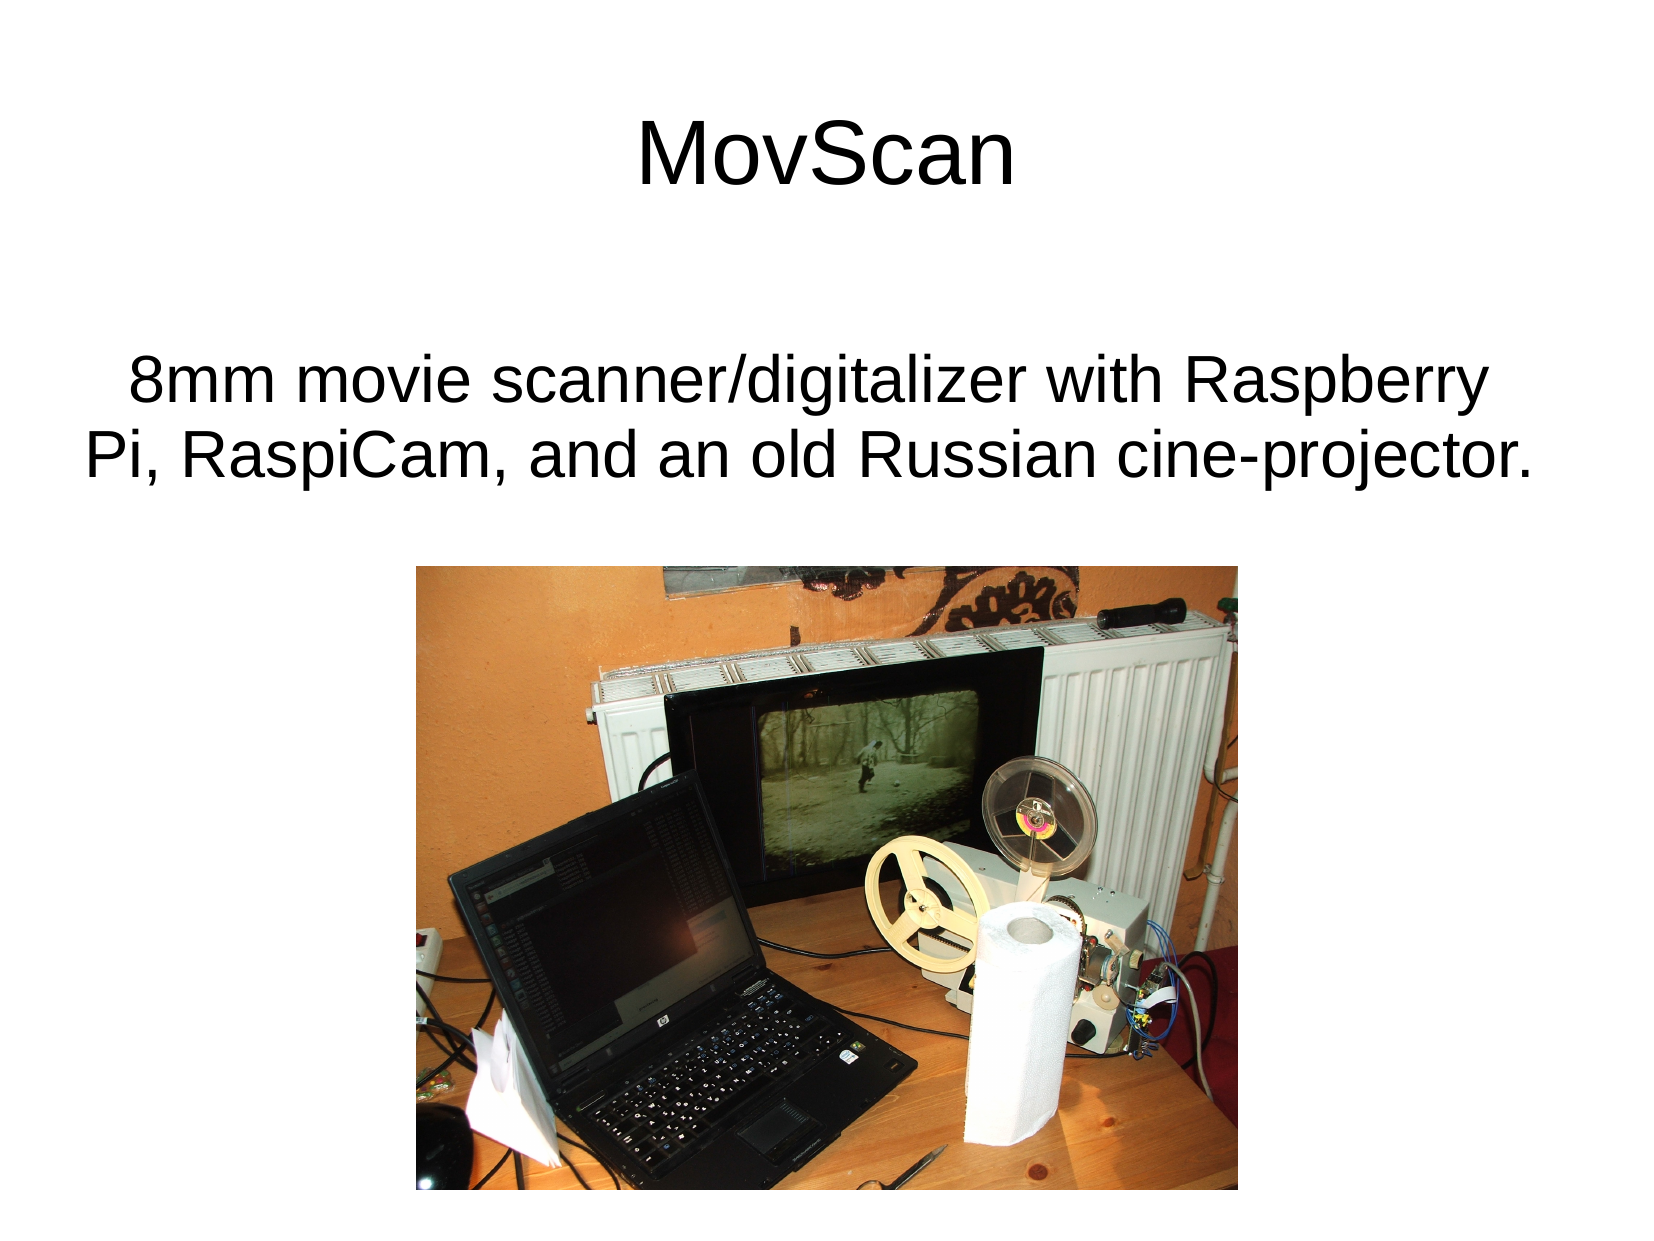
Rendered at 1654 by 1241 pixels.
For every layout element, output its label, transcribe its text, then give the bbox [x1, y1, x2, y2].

title MovScan [82, 49, 1571, 257]
picture [416, 566, 1238, 1190]
subtitle 8mm movie scanner/digitalizer with Raspberry Pi, RaspiCam, and an old Russian cine-projector. [82, 290, 1538, 544]
